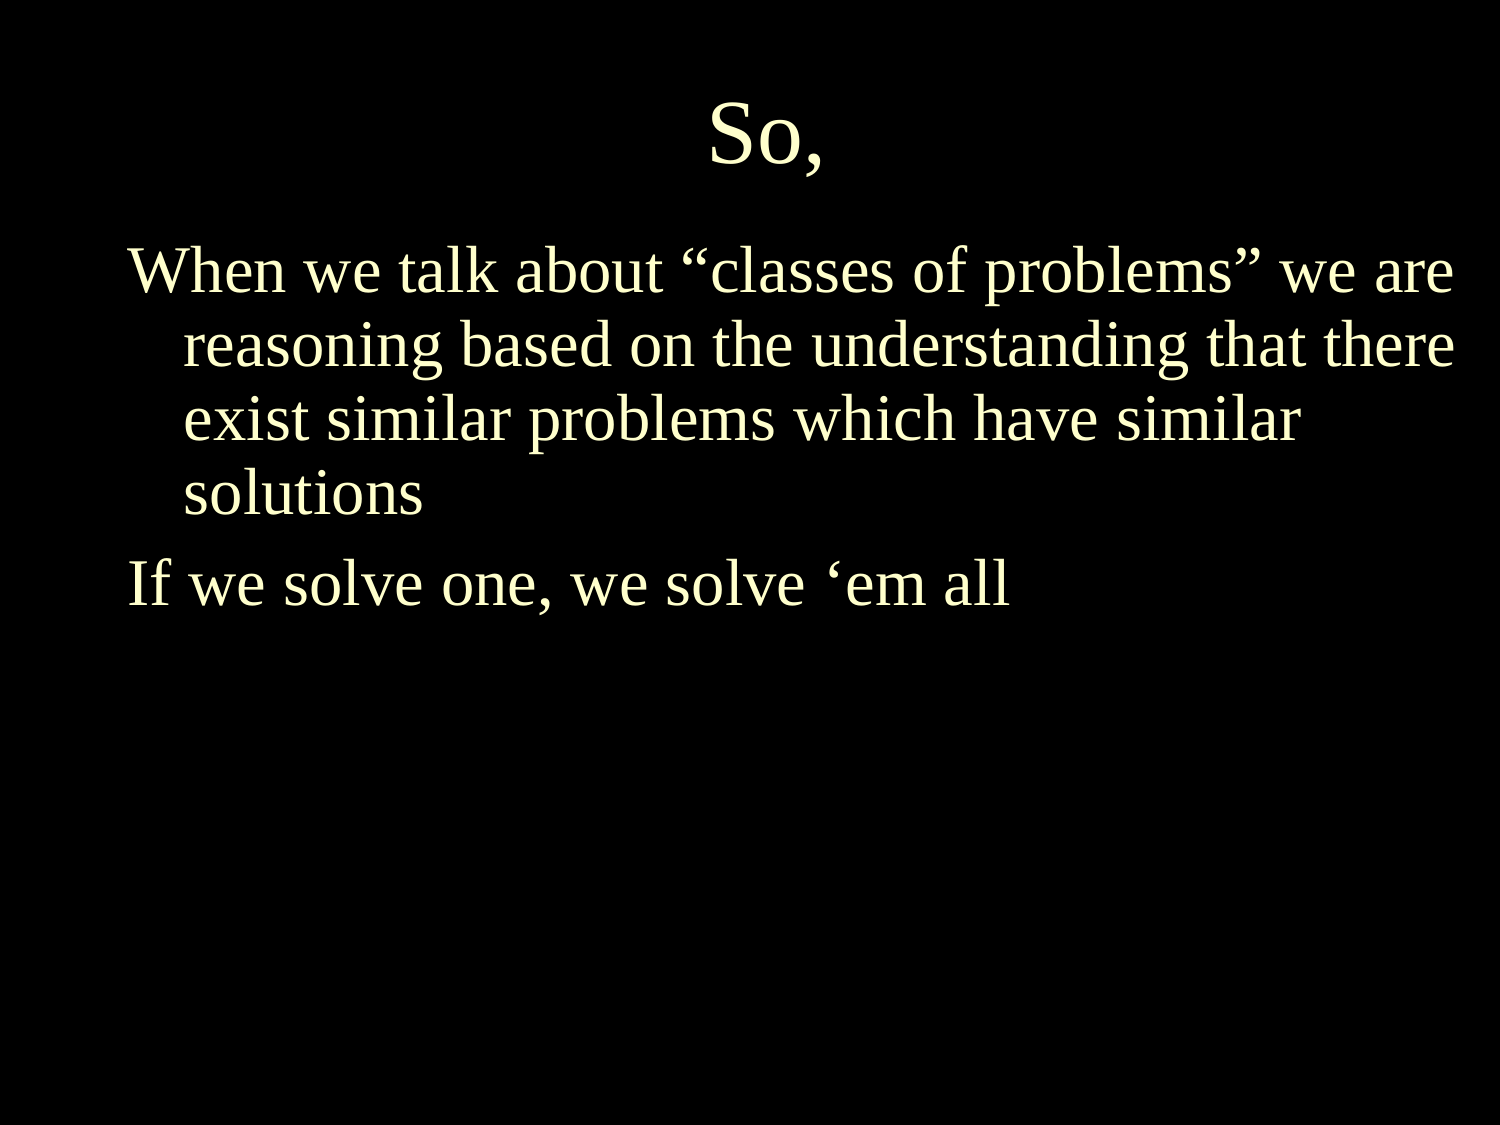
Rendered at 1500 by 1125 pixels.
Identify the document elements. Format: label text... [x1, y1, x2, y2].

list When we talk about “classes of problems” we are reasoning based on the understanding that there exist similar problems which have similar solutions If we solve one, we solve ‘em all [112, 224, 1482, 1026]
title So, [37, 37, 1496, 228]
